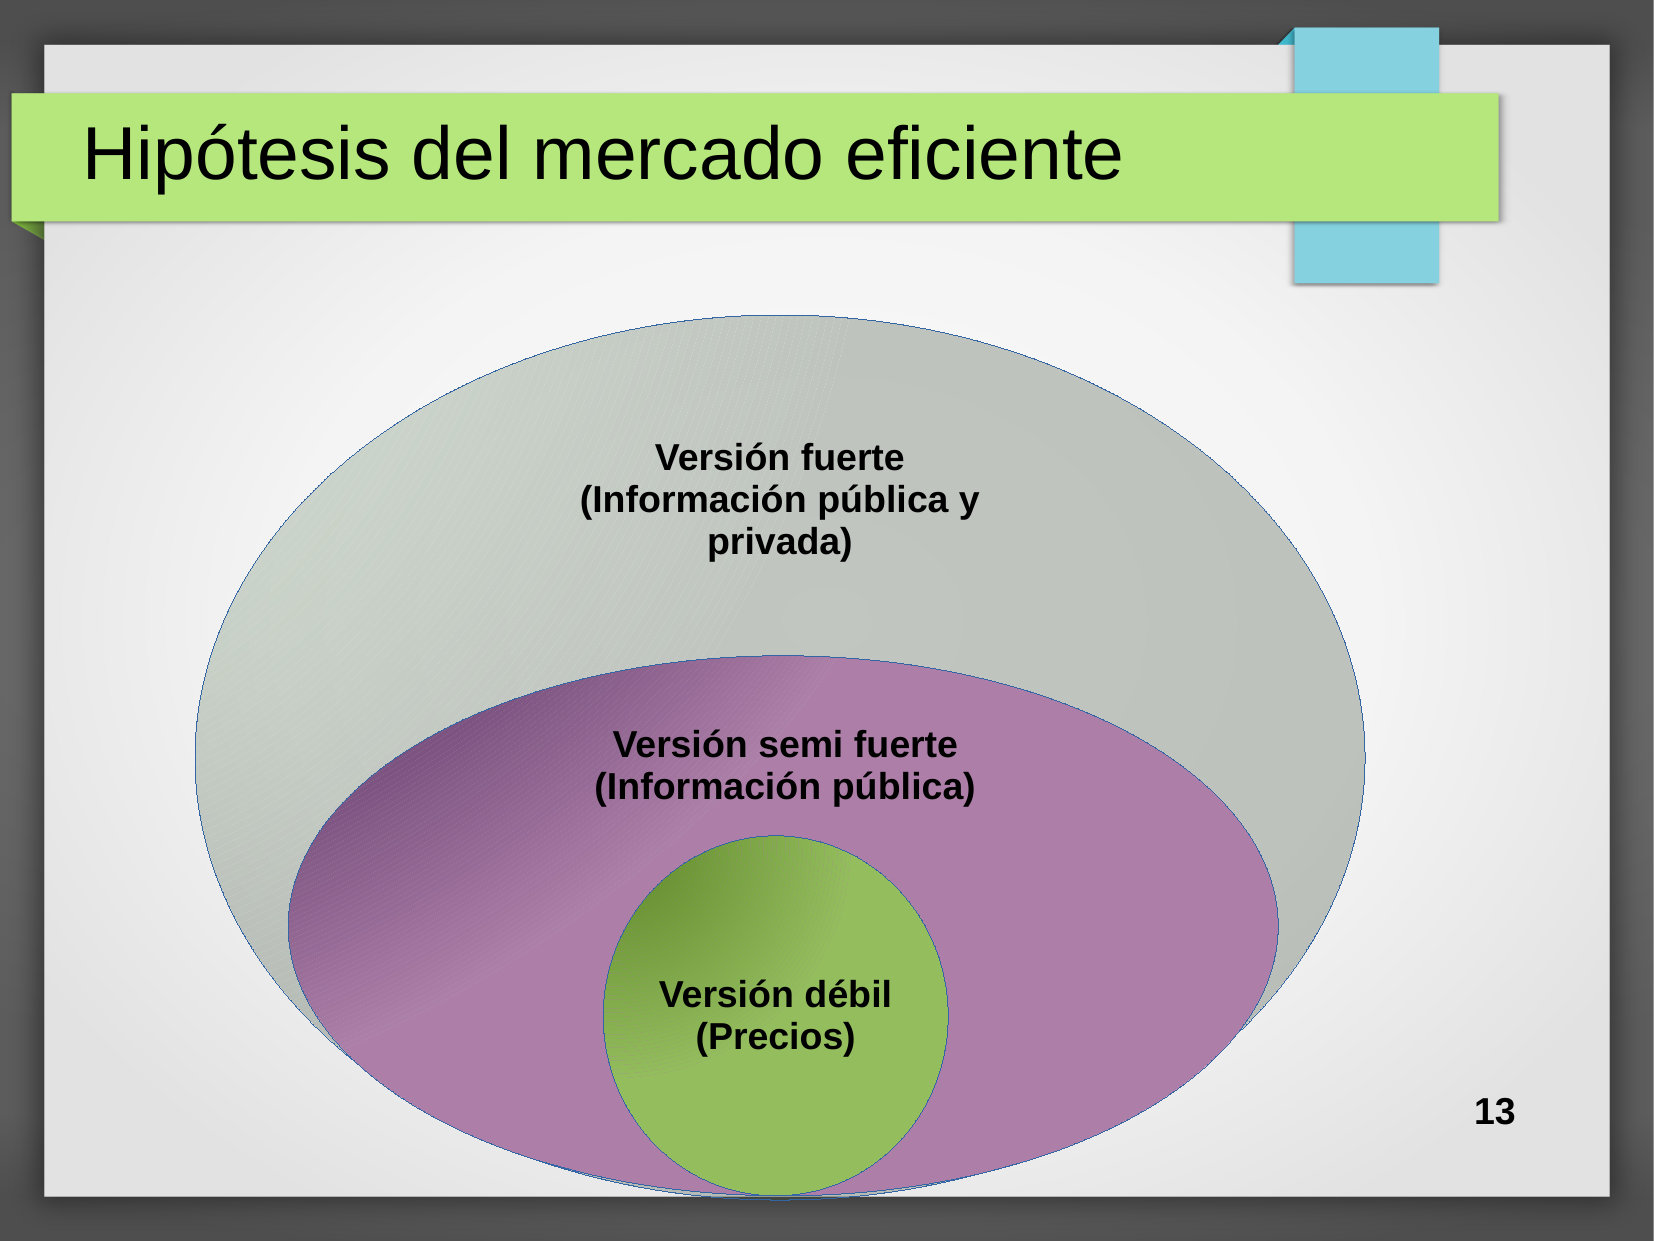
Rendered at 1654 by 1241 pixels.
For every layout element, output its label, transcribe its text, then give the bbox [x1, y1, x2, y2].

picture [0, 0, 1654, 1241]
text_box <number> [1459, 1083, 1654, 1154]
text_box Versión débil (Precios) [603, 858, 949, 1196]
text_box Versión semi fuerte (Información pública) [492, 716, 1078, 858]
text_box [195, 315, 1366, 1201]
text_box Versión fuerte (Información pública y privada) [540, 429, 1021, 571]
title Hipótesis del mercado eficiente [82, 94, 1264, 213]
